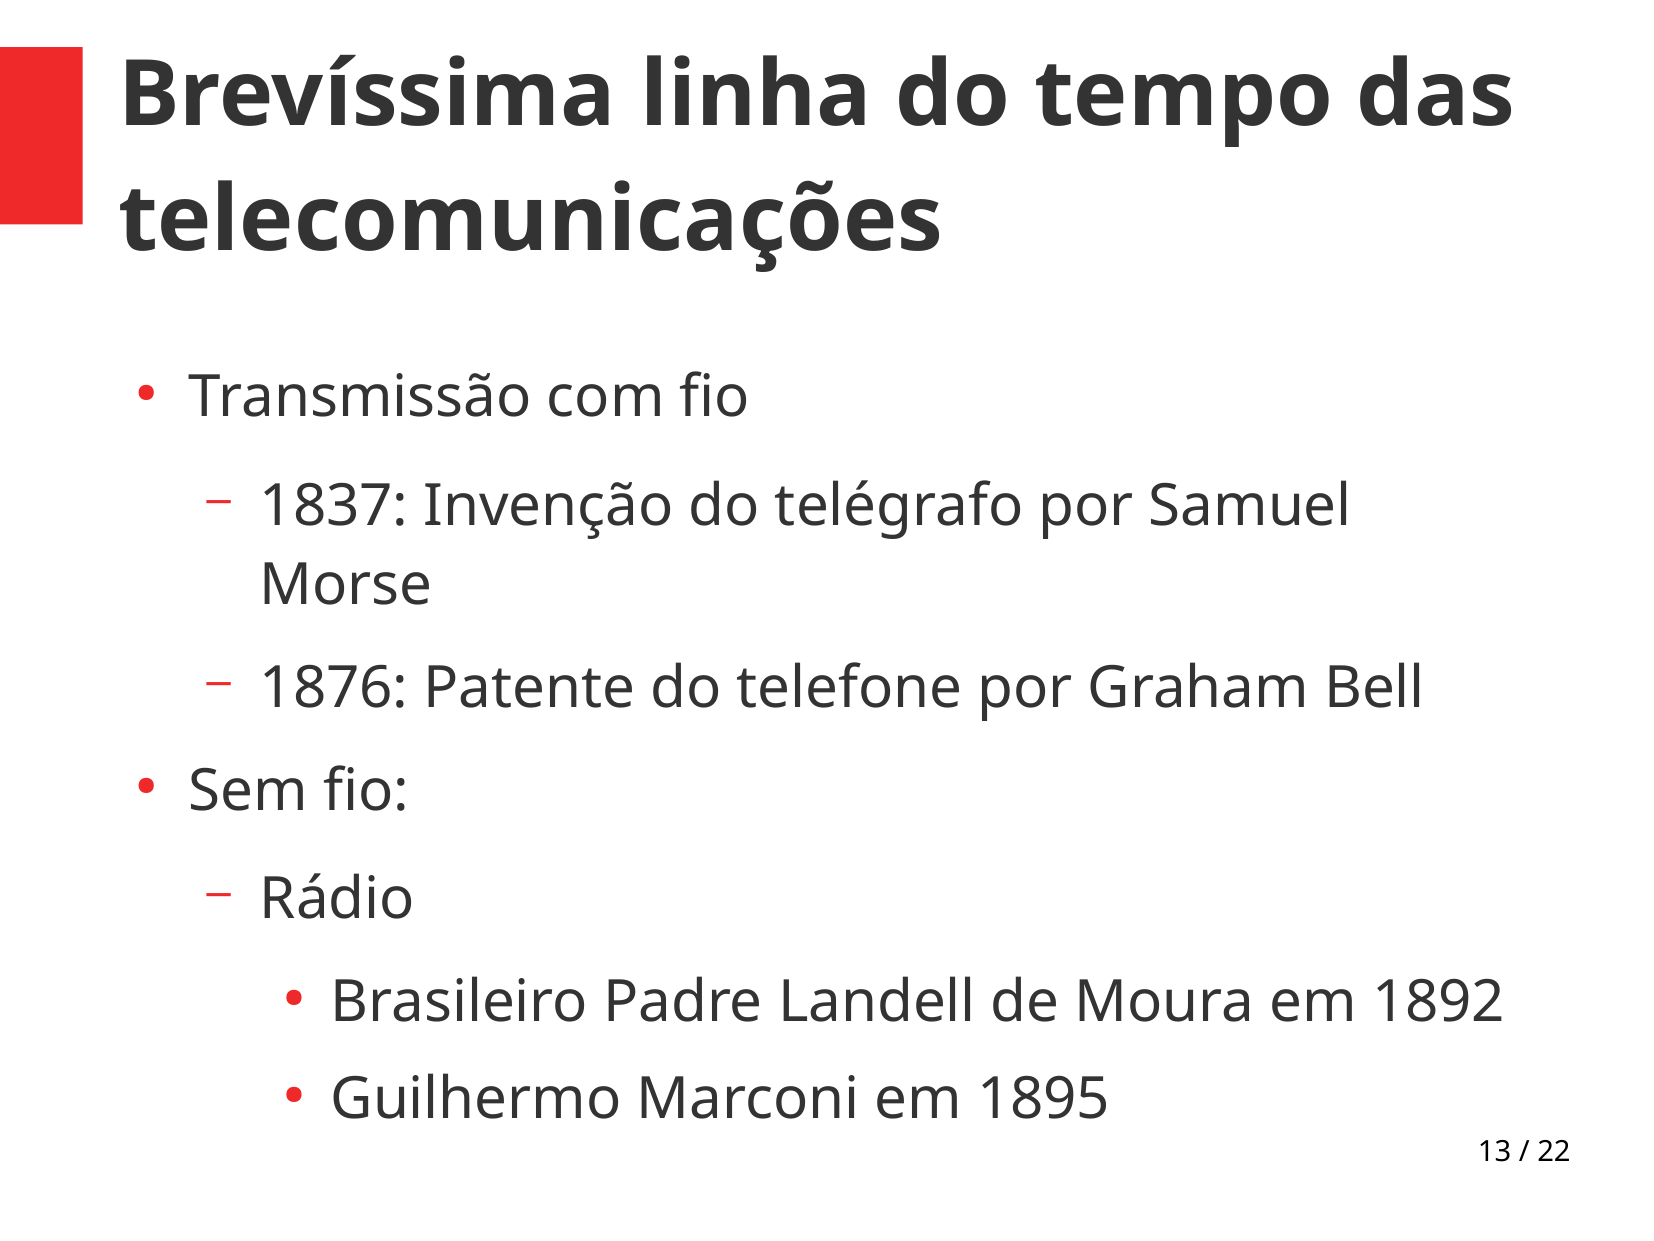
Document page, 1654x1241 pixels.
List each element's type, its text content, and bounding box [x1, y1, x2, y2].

list Transmissão com fio 1837: Invenção do telégrafo por Samuel Morse 1876: Patente do telefone por Graham Bell Sem fio: Rádio Brasileiro Padre Landell de Moura em 1892 Guilhermo Marconi em 1895 [118, 354, 1536, 1074]
title Brevíssima linha do tempo das telecomunicações [118, 45, 1571, 260]
